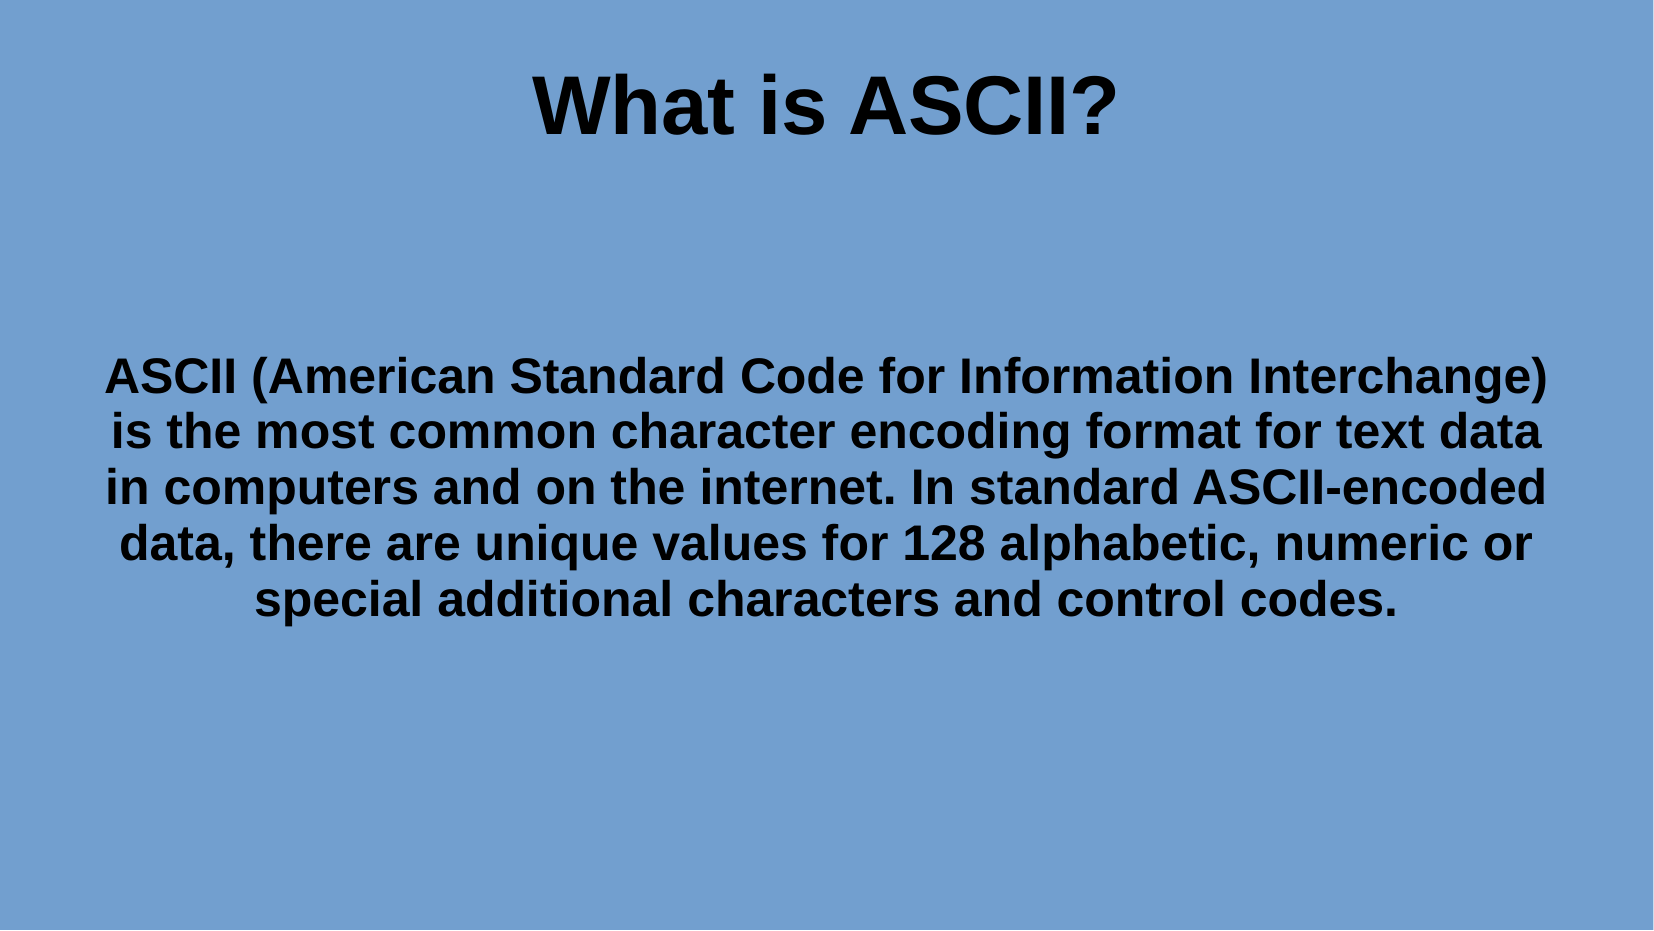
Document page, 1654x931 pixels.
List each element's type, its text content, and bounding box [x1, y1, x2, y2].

subtitle ASCII (American Standard Code for Information Interchange) is the most common character encoding format for text data in computers and on the internet. In standard ASCII-encoded data, there are unique values for 128 alphabetic, numeric or special additional characters and control codes. [82, 217, 1571, 758]
title What is ASCII? [82, 59, 1571, 217]
